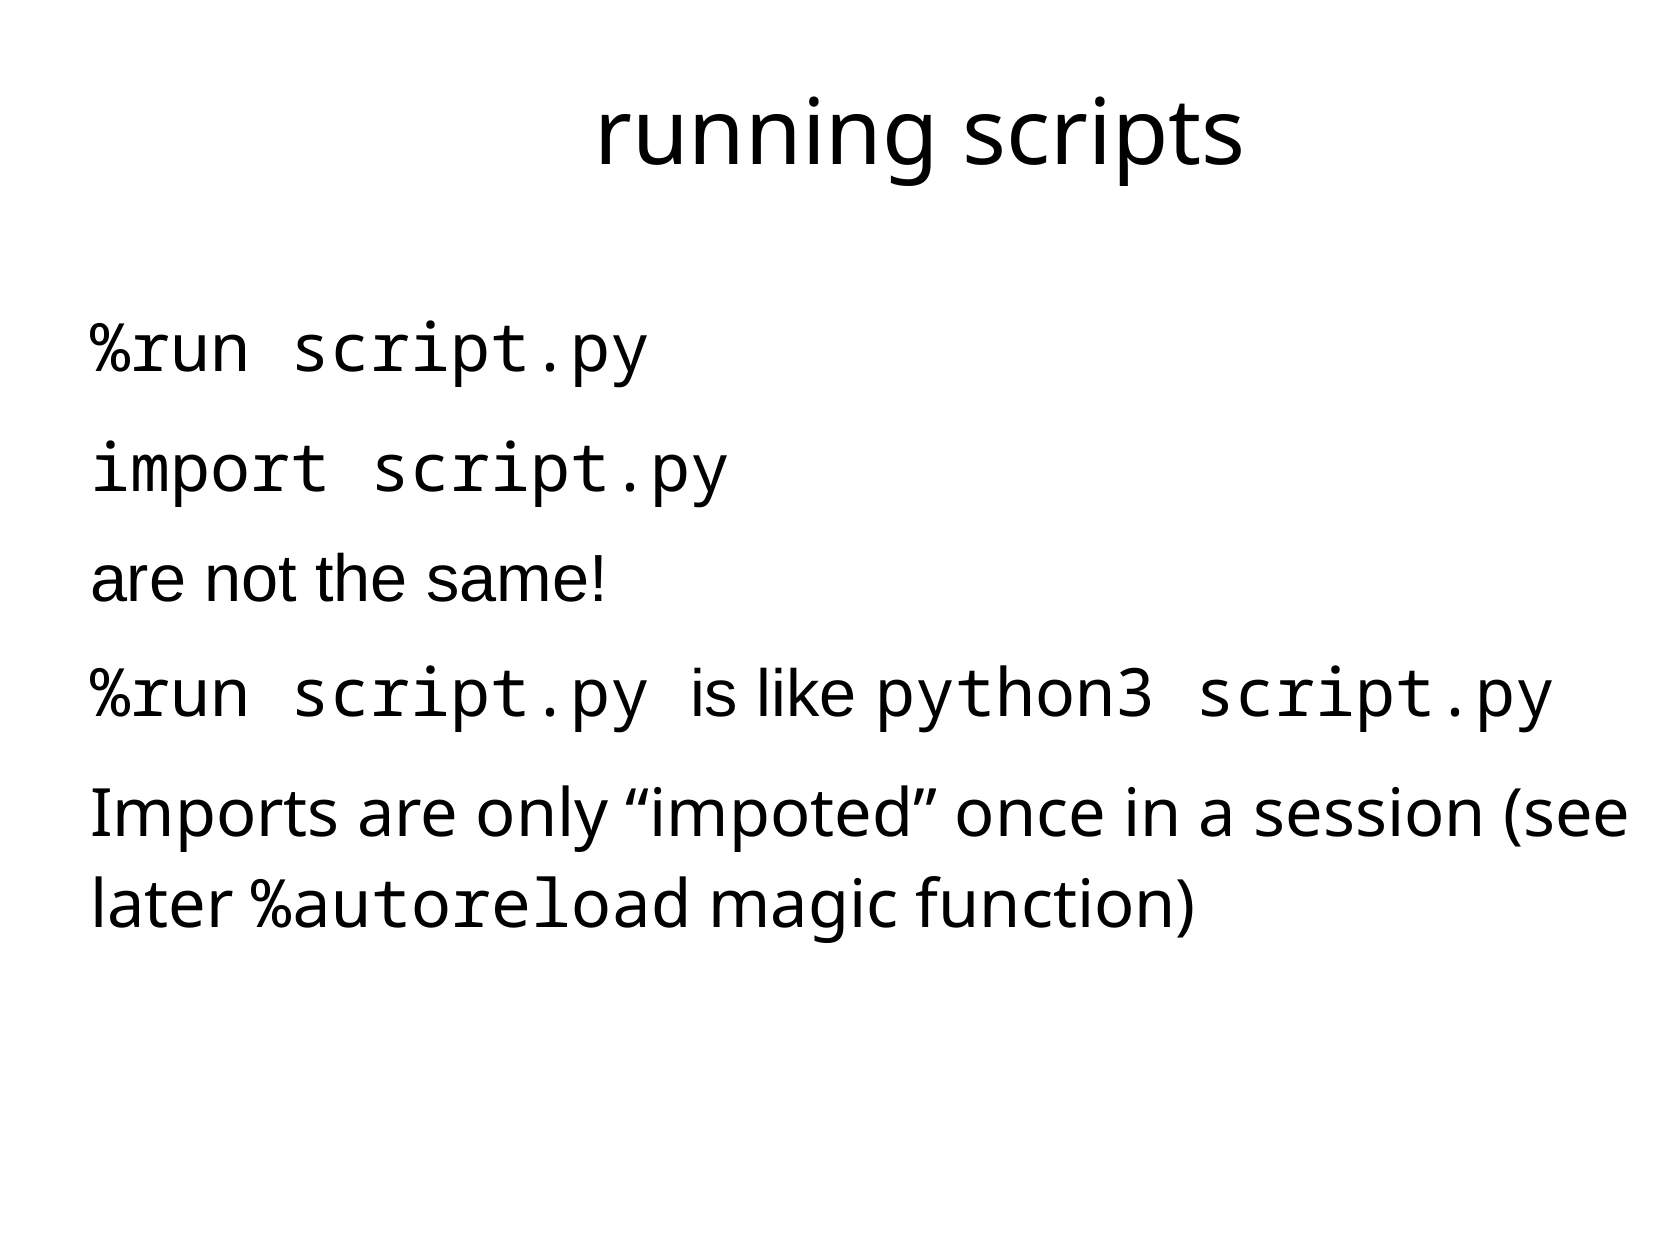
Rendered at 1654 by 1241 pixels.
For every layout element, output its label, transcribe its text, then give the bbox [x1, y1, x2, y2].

list %run script.py import script.py are not the same! %run script.py is like python3 script.py Imports are only “impoted” once in a session (see later %autoreload magic function) [90, 300, 1654, 1104]
title running scripts [270, 25, 1571, 233]
